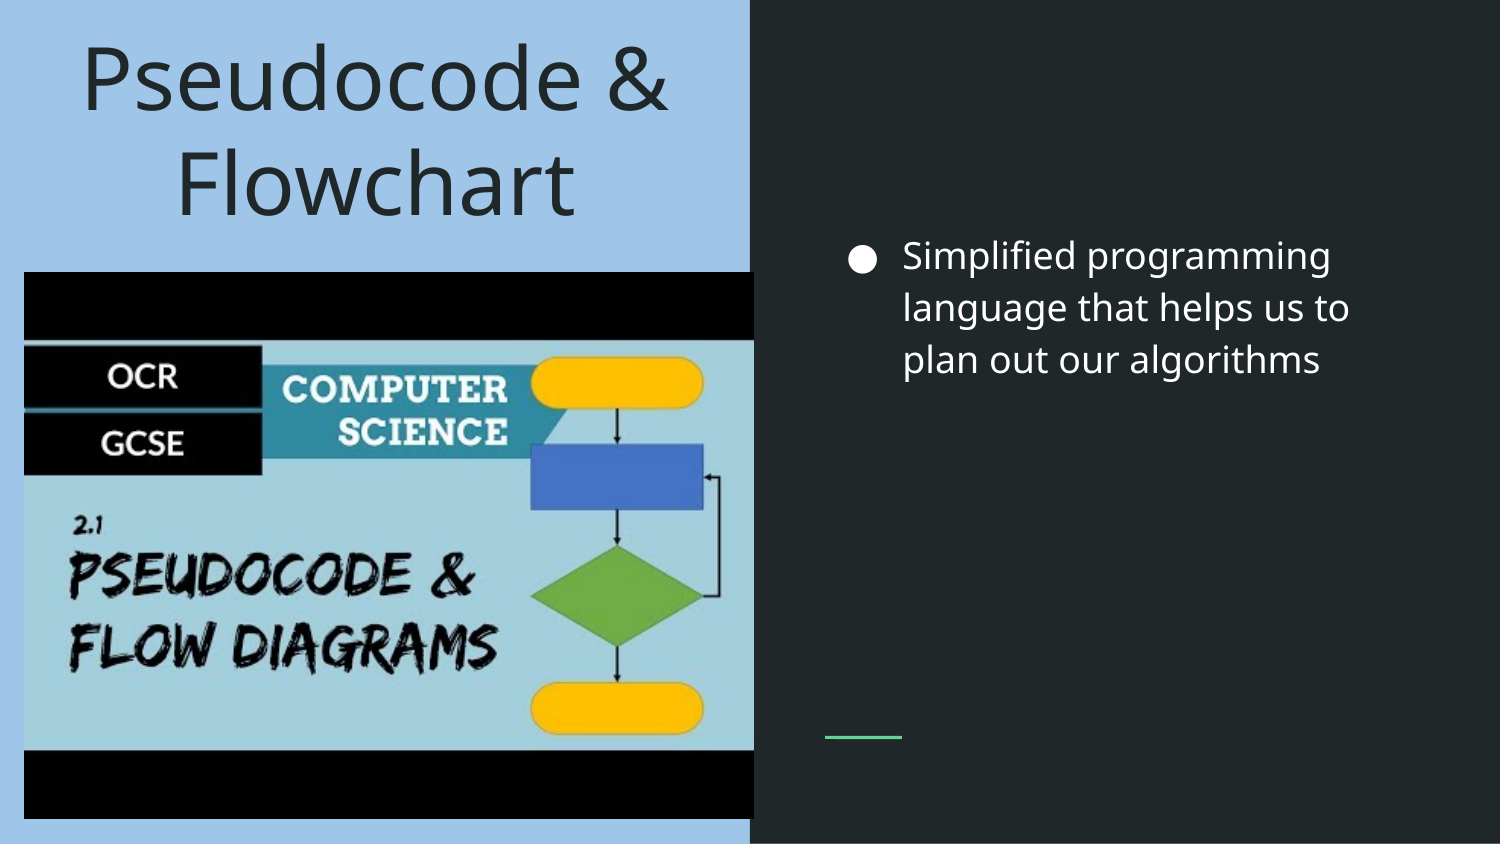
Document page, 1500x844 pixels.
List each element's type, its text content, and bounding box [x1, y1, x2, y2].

title Pseudocode & Flowchart [43, 0, 708, 248]
picture [24, 272, 754, 819]
list Simplified programming language that helps us to plan out our algorithms [812, 0, 1442, 607]
